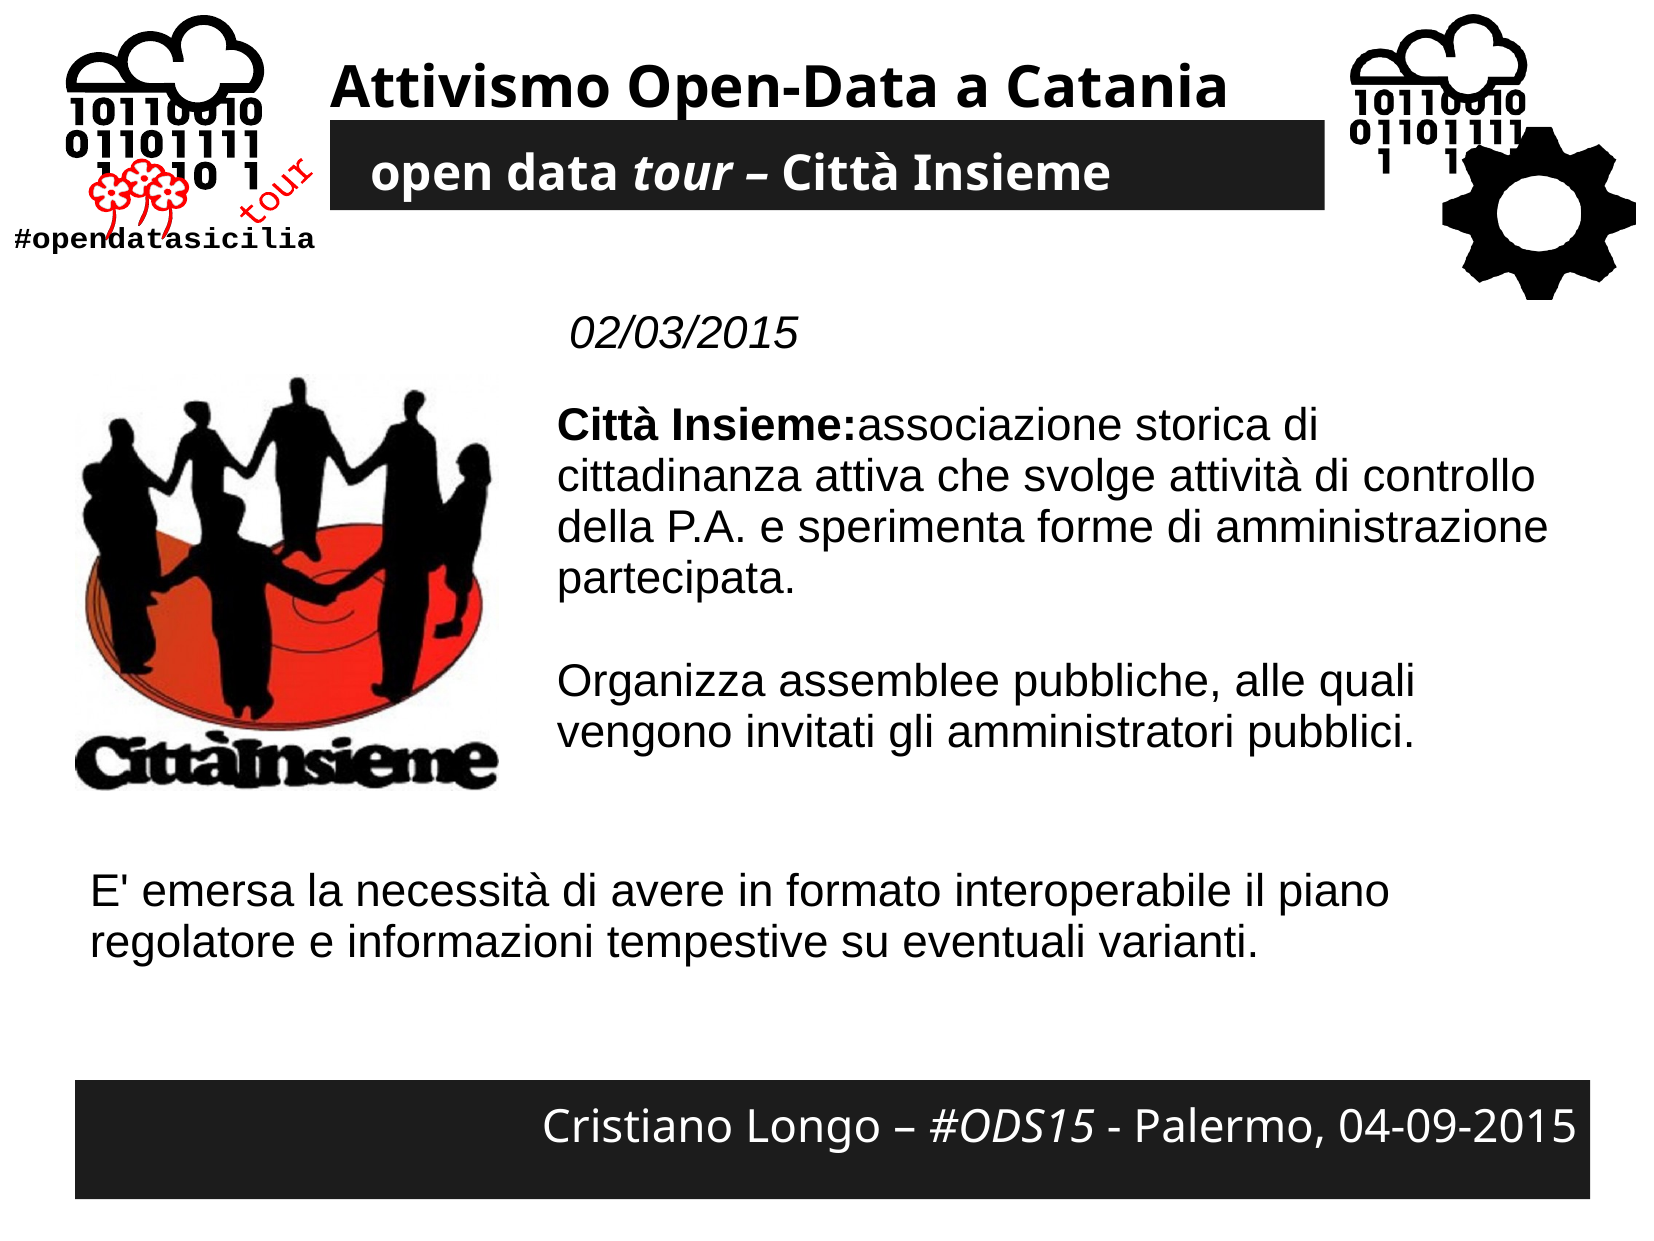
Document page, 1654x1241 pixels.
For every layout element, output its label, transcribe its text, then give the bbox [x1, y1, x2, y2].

list open data tour – Città Insieme [330, 120, 1325, 211]
list Attivismo Open-Data a Catania [330, 45, 1321, 120]
picture [1350, 14, 1636, 301]
text_box 02/03/2015 [555, 300, 1336, 367]
text_box E' emersa la necessità di avere in formato interoperabile il piano regolatore e informazioni tempestive su eventuali varianti. [75, 857, 1606, 976]
picture [15, 15, 316, 256]
list Cristiano Longo – #ODS15 - Palermo, 04-09-2015 [75, 1080, 1591, 1200]
picture [75, 374, 499, 791]
text_box Città Insieme:associazione storica di cittadinanza attiva che svolge attività di controllo della P.A. e sperimenta forme di amministrazione partecipata. Organizza assemblee pubbliche, alle quali vengono invitati gli amministratori pubblici. [542, 391, 1576, 766]
